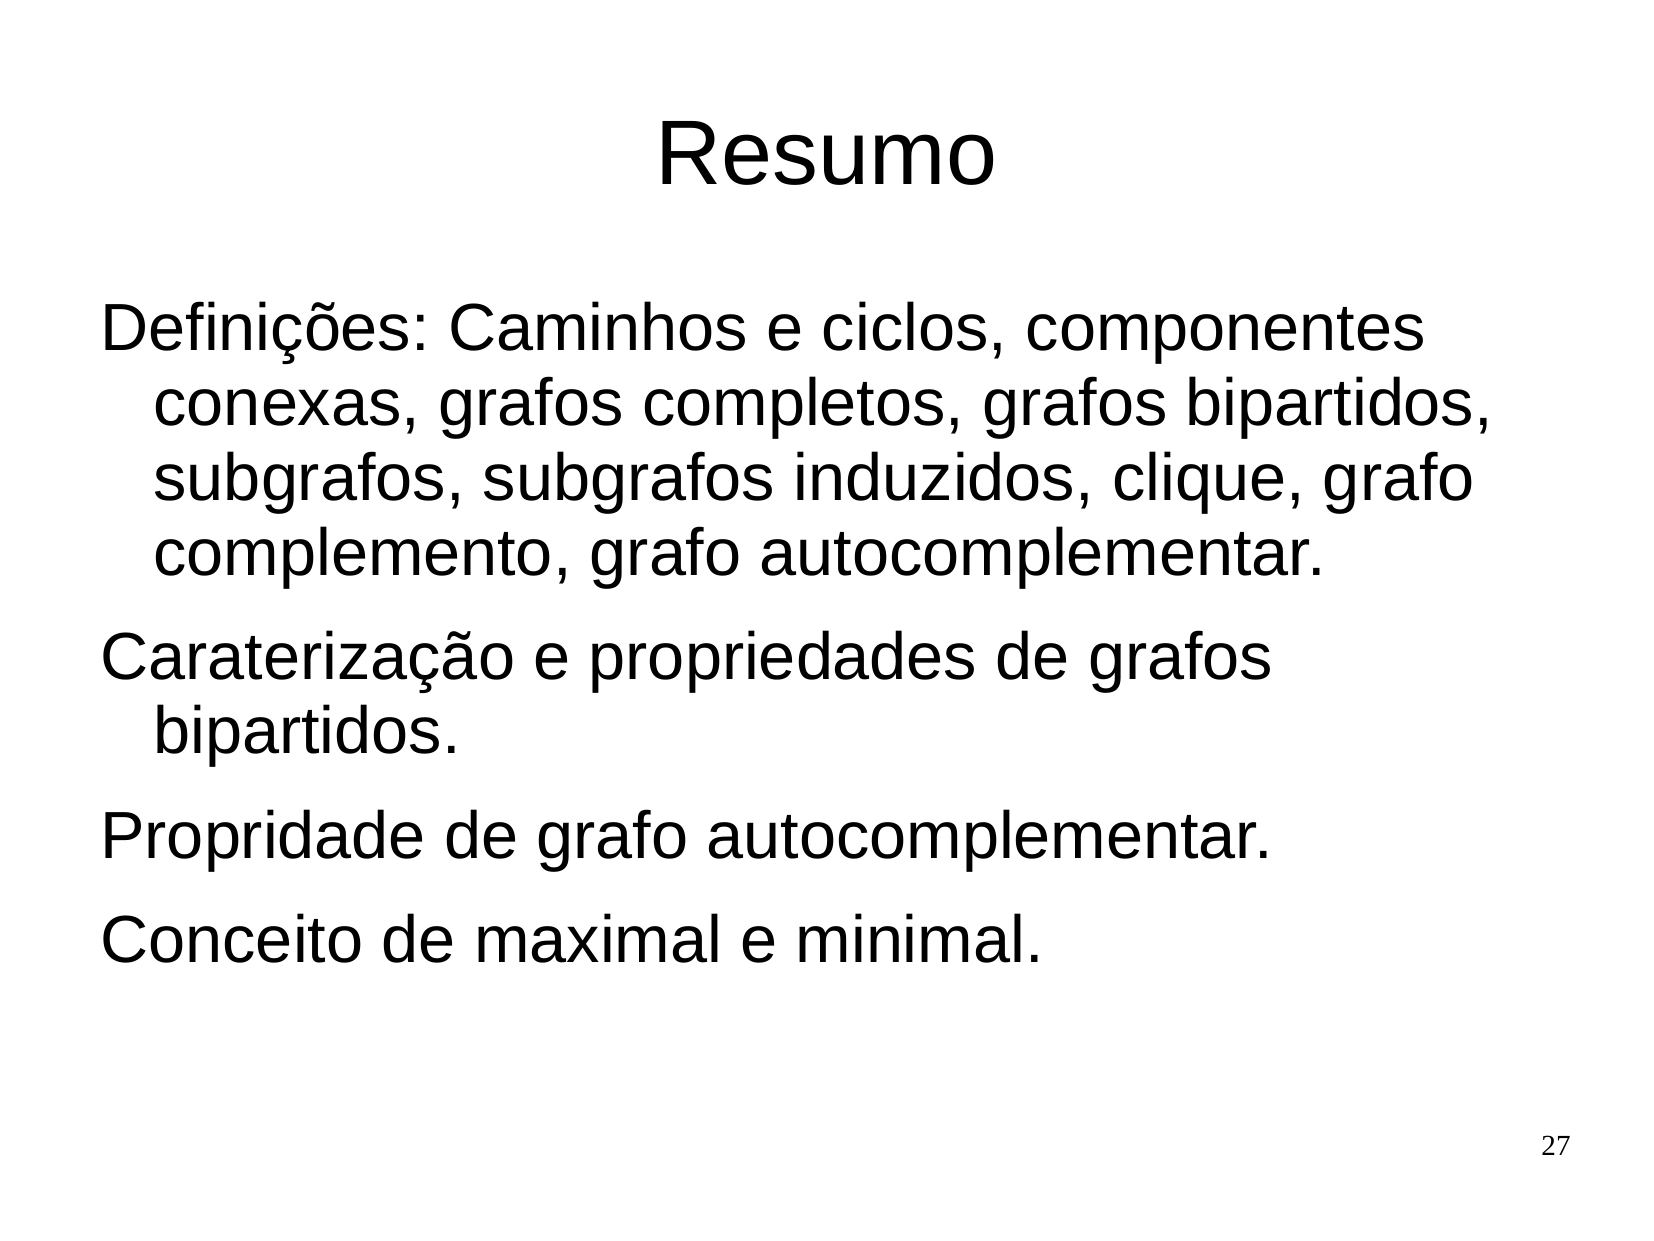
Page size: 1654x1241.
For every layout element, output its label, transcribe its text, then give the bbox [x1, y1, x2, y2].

title Resumo [82, 56, 1571, 250]
list Definições: Caminhos e ciclos, componentes conexas, grafos completos, grafos bipartidos, subgrafos, subgrafos induzidos, clique, grafo complemento, grafo autocomplementar. Caraterização e propriedades de grafos bipartidos. Propridade de grafo autocomplementar. Conceito de maximal e minimal. [82, 290, 1571, 1094]
